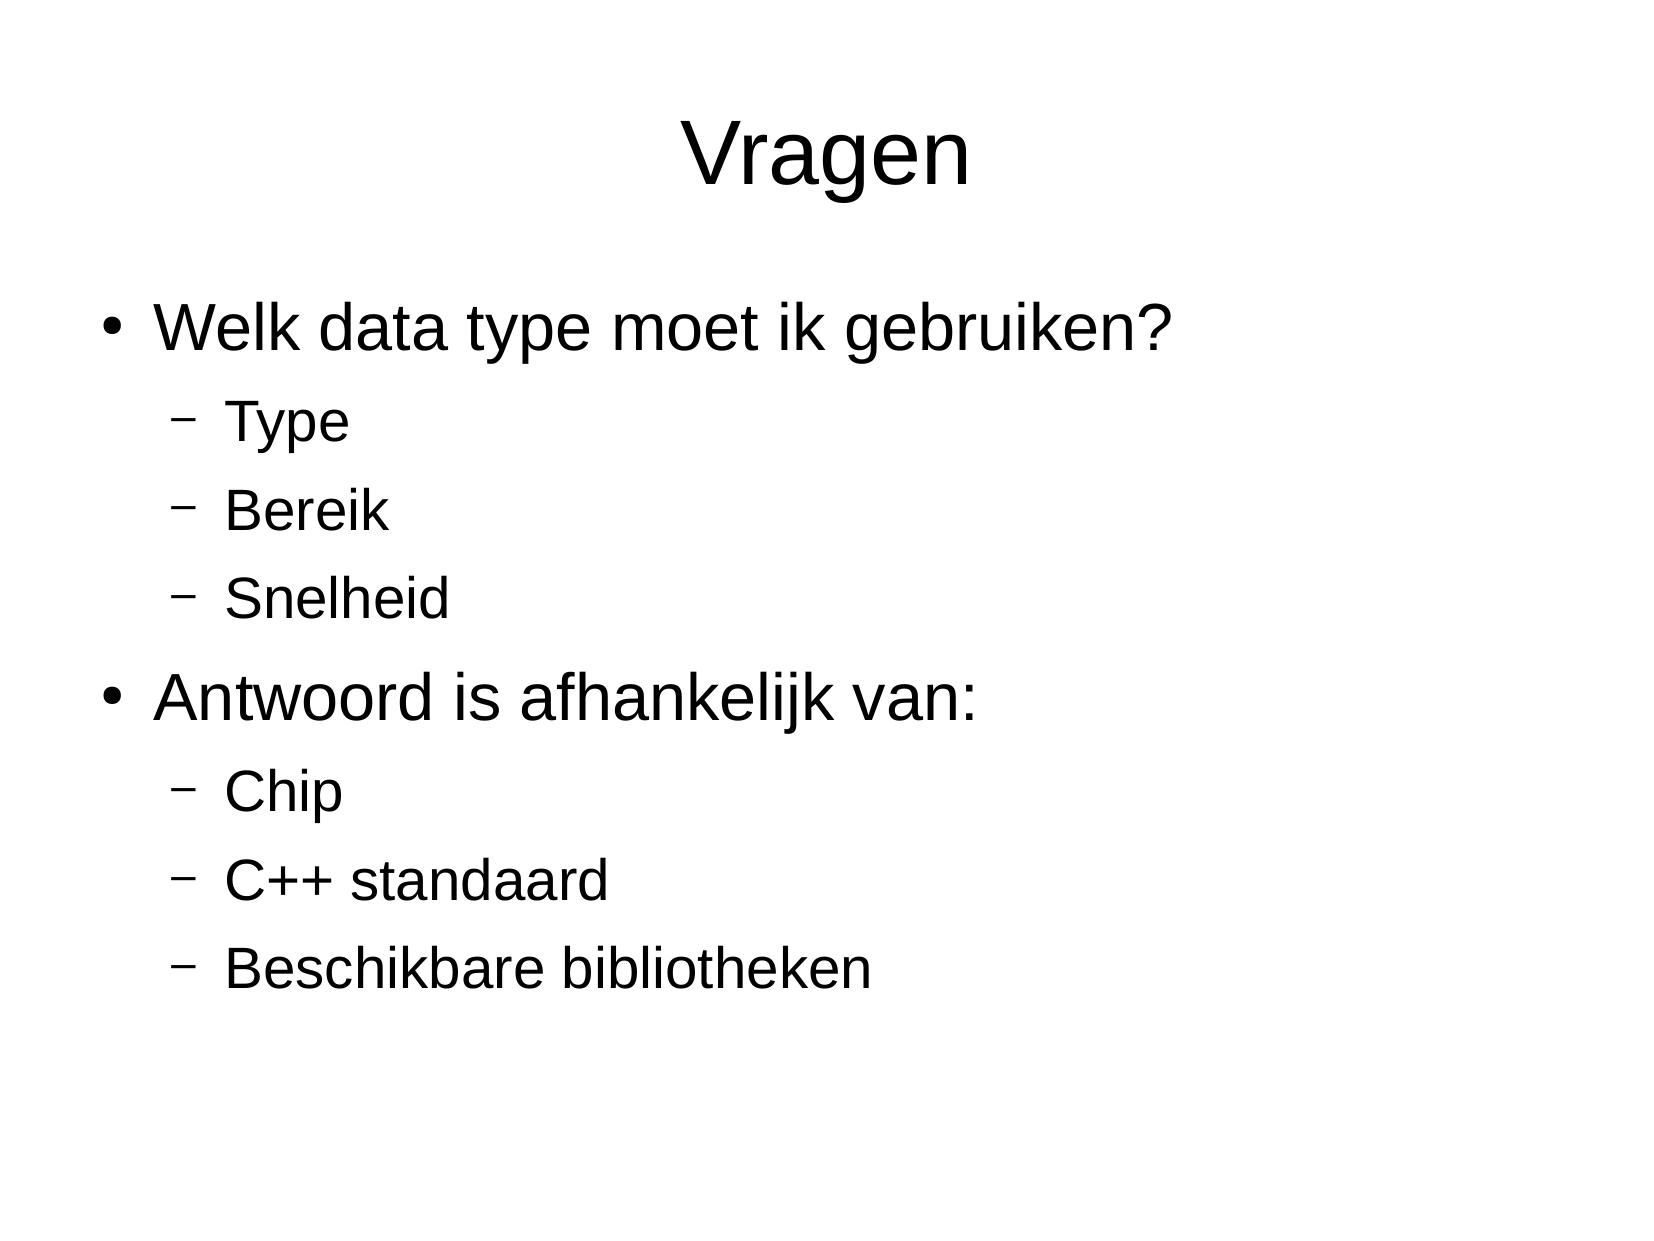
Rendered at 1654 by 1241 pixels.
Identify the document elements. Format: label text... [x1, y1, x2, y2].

title Vragen [82, 49, 1571, 257]
list Welk data type moet ik gebruiken? Type Bereik Snelheid Antwoord is afhankelijk van: Chip C++ standaard Beschikbare bibliotheken [82, 290, 1571, 1010]
